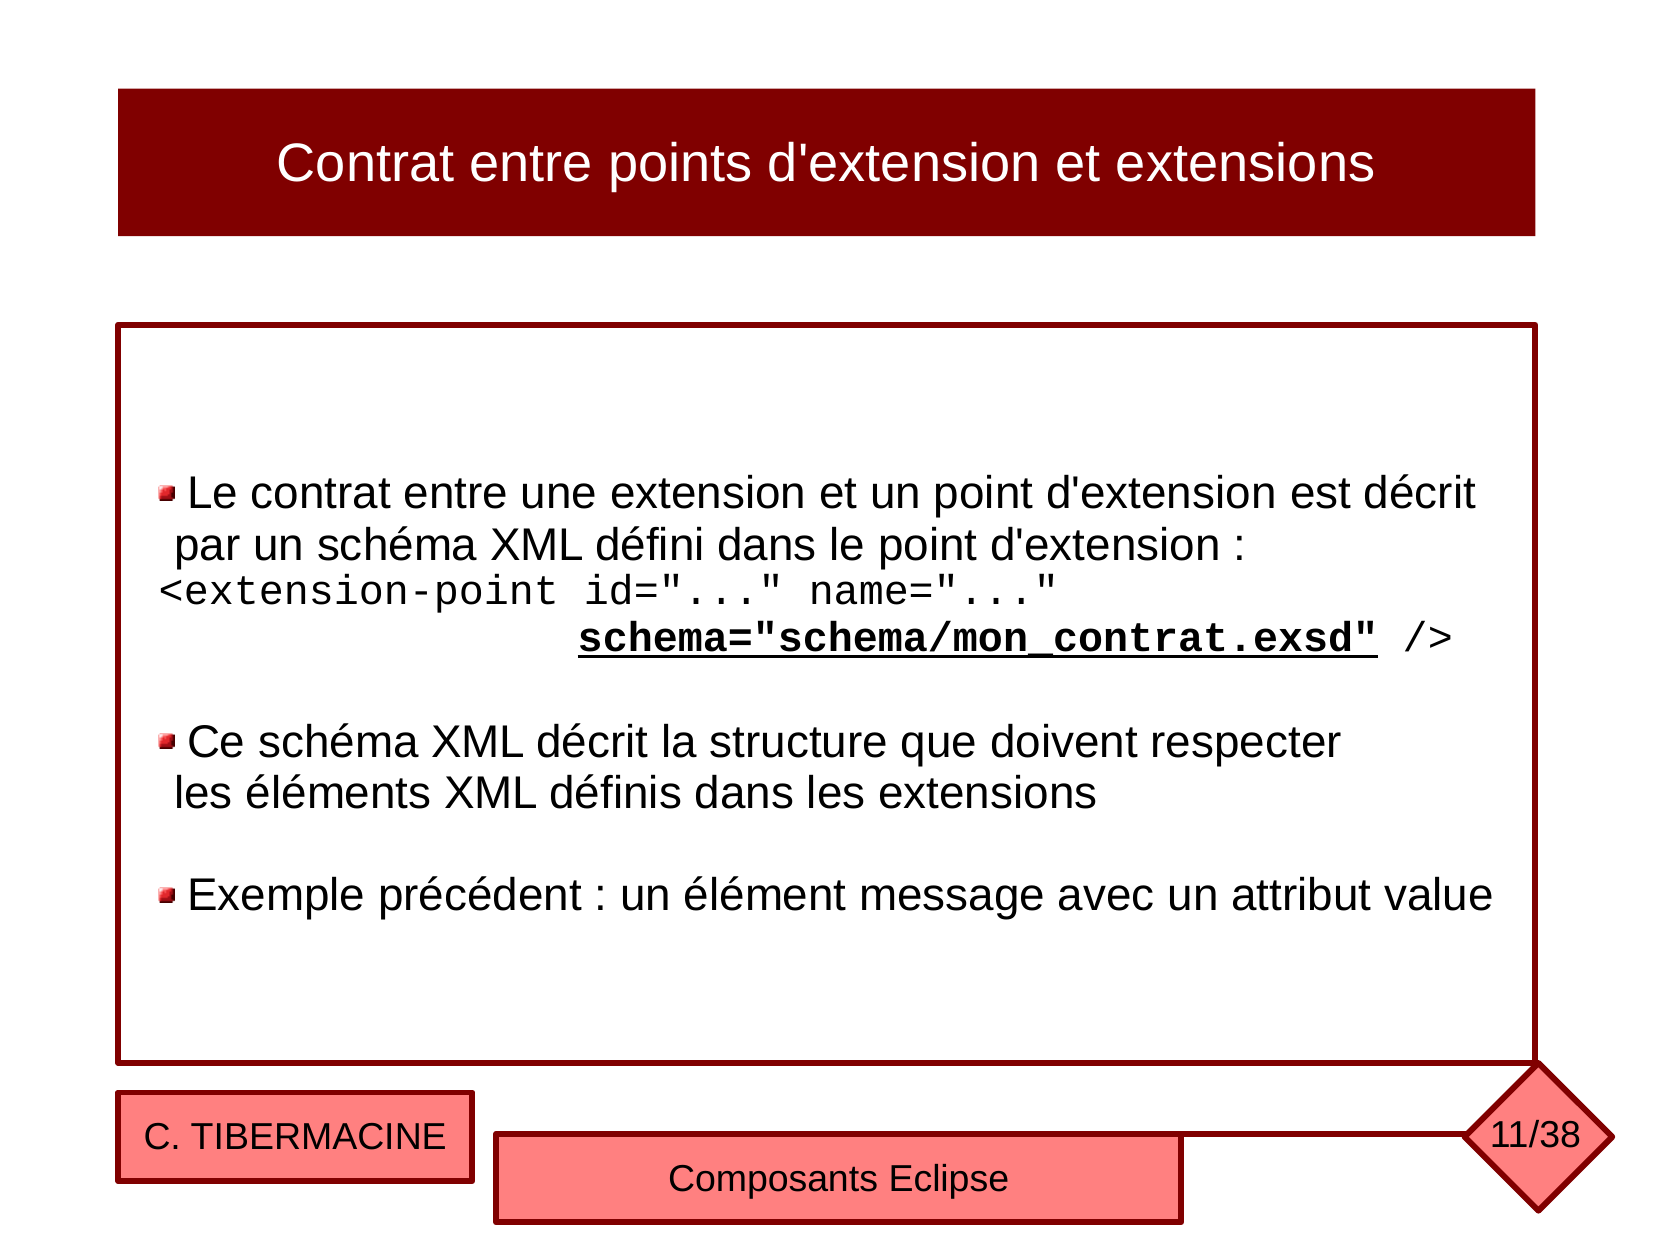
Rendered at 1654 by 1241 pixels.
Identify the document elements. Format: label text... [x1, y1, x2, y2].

text_box Contrat entre points d'extension et extensions [118, 88, 1536, 237]
text_box Le contrat entre une extension et un point d'extension est décrit par un schéma XML défini dans le point d'extension : <extension-point id="..." name="..." schema="schema/mon_contrat.exsd" /> Ce schéma XML décrit la structure que doivent respecter les éléments XML définis dans les extensions Exemple précédent : un élément message avec un attribut value [118, 324, 1536, 1063]
text_box <numéro>/38 [1475, 1106, 1654, 1163]
picture [158, 733, 175, 749]
picture [158, 485, 175, 501]
picture [158, 887, 175, 903]
text_box [1490, 1163, 1587, 1211]
text_box [1495, 1062, 1582, 1106]
text_box C. TIBERMACINE [118, 1092, 473, 1182]
text_box Composants Eclipse [496, 1133, 1182, 1223]
text_box [1464, 1126, 1475, 1148]
